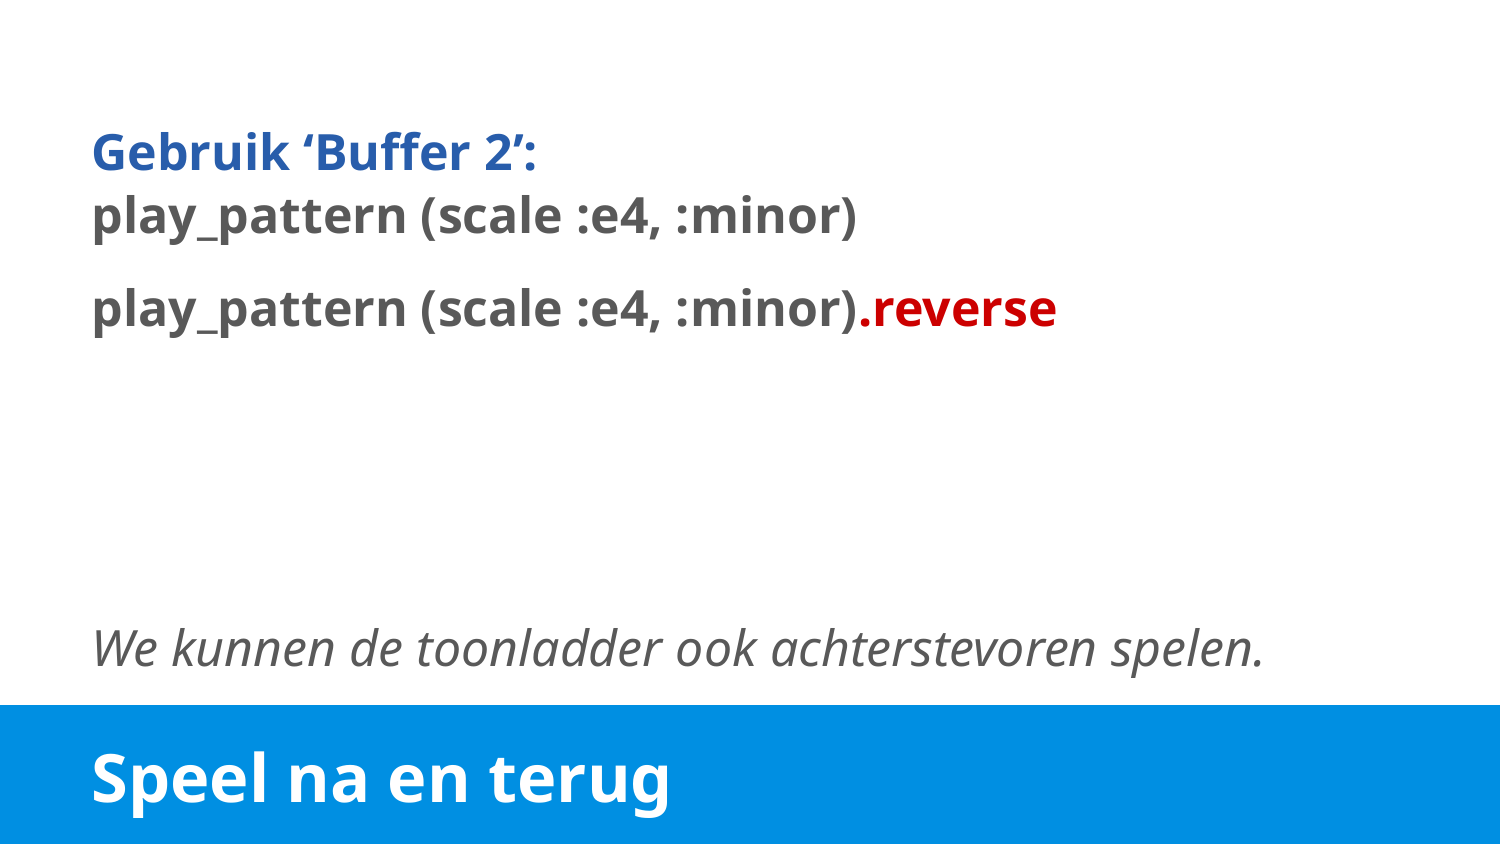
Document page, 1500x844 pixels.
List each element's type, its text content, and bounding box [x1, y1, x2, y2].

picture [0, 705, 1500, 844]
list play_pattern (scale :e4, :minor) play_pattern (scale :e4, :minor).reverse We kunnen de toonladder ook achterstevoren spelen. [76, 168, 1454, 500]
subtitle Gebruik ‘Buffer 2’: [76, 75, 1438, 152]
title Speel na en terug [76, 721, 1500, 828]
